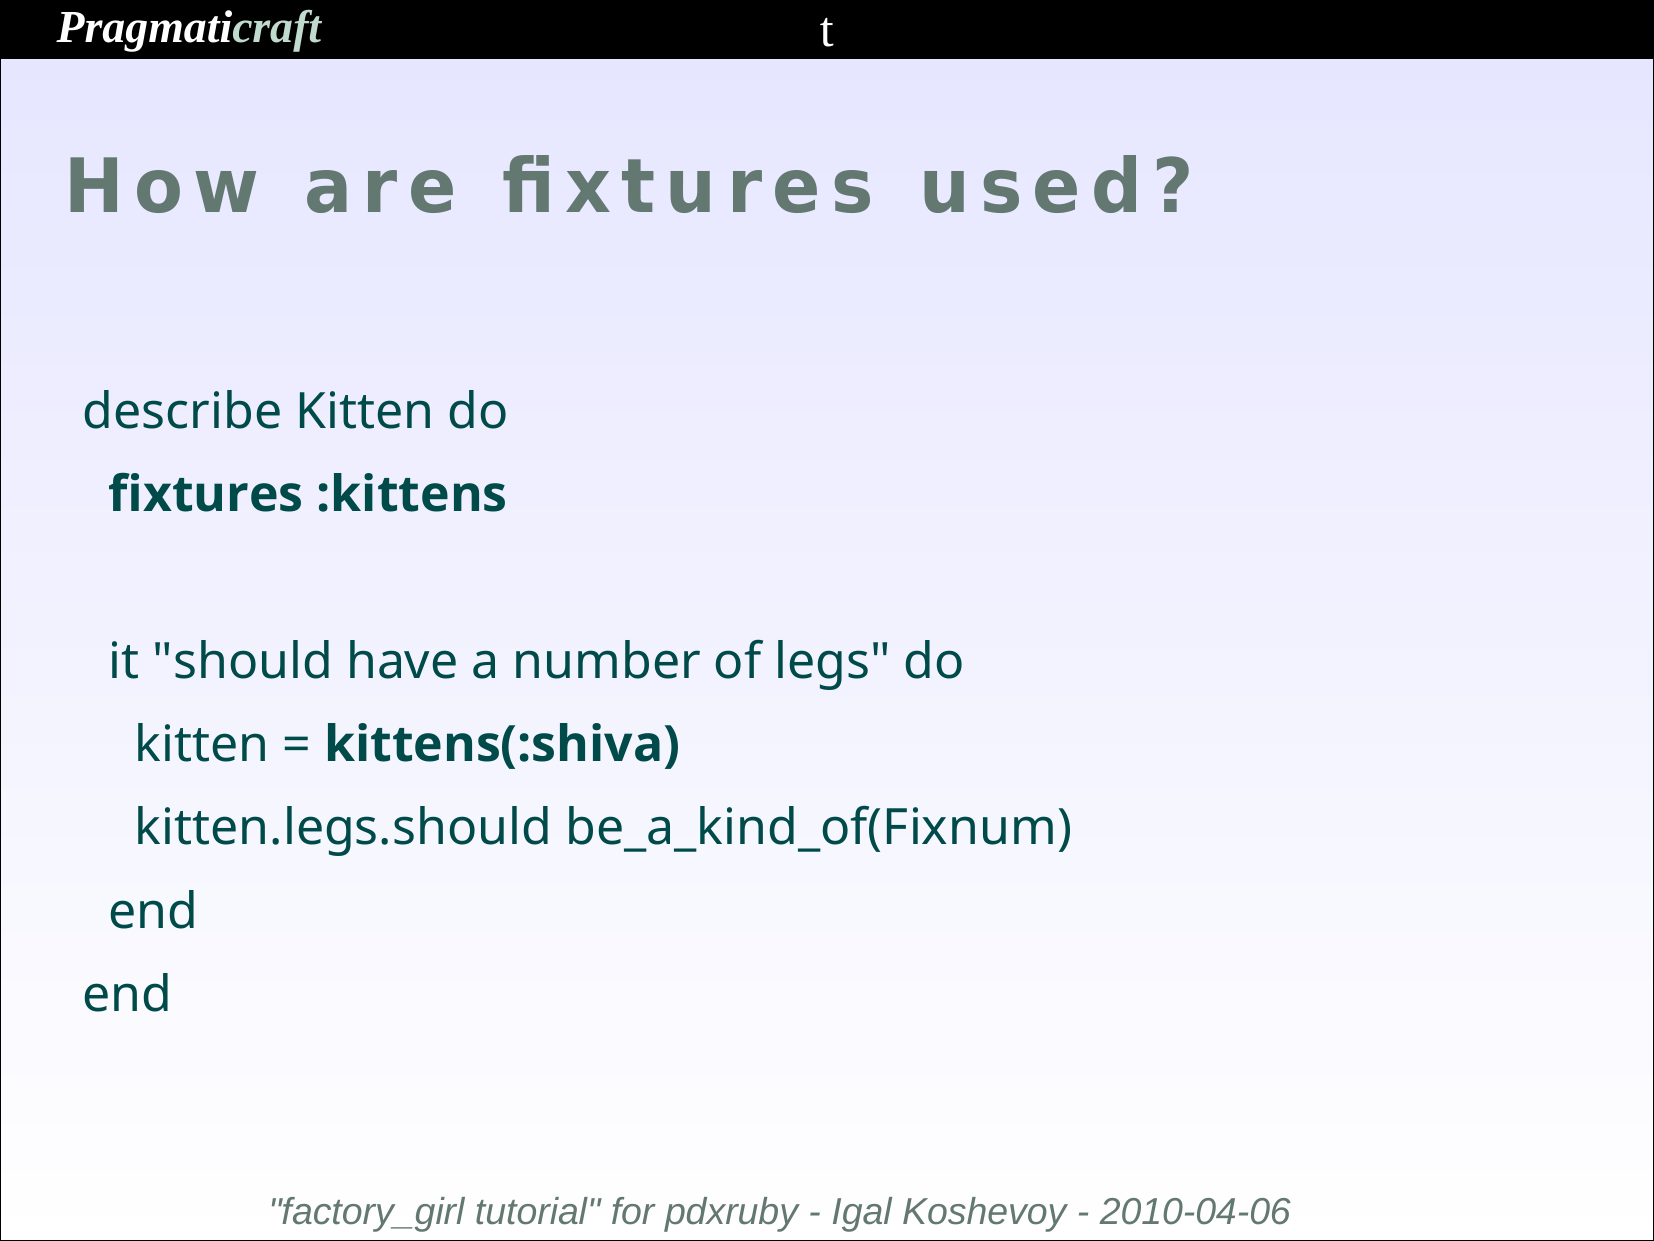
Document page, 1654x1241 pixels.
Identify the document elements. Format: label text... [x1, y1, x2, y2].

title How are fixtures used? [64, 119, 1587, 254]
list describe Kitten do fixtures :kittens it "should have a number of legs" do kitten = kittens(:shiva) kitten.legs.should be_a_kind_of(Fixnum) end end [82, 375, 1571, 1094]
